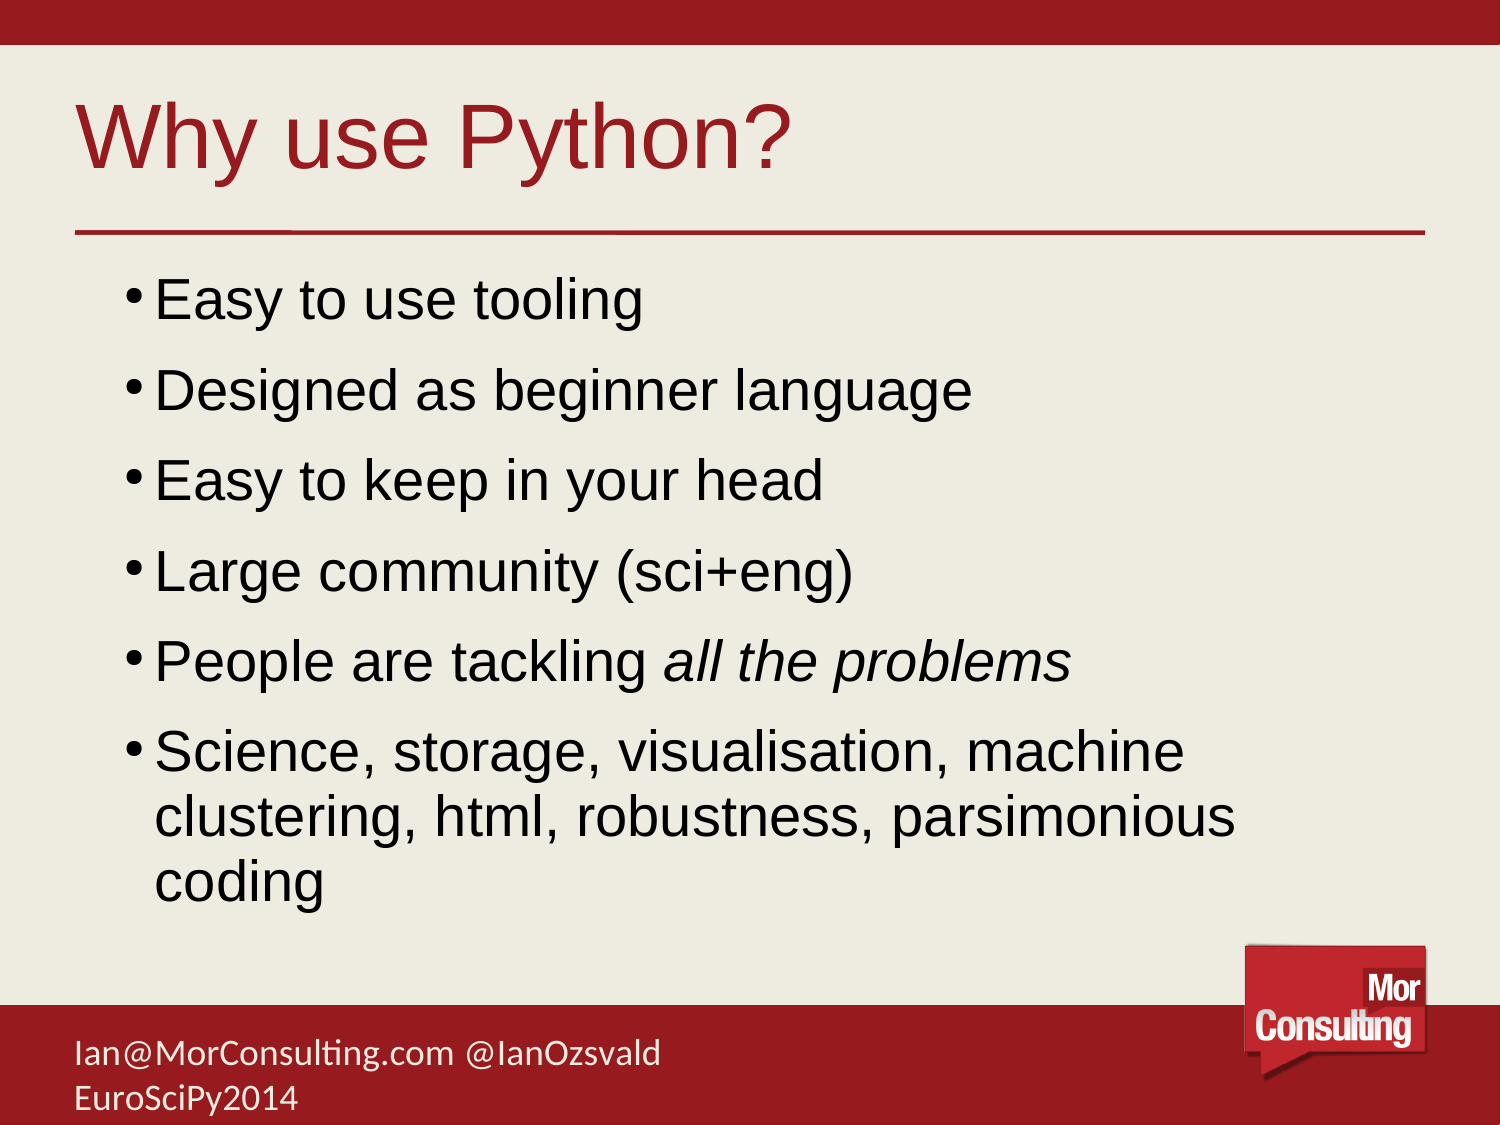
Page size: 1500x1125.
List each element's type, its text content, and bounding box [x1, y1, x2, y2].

list Easy to use tooling Designed as beginner language Easy to keep in your head Large community (sci+eng) People are tackling all the problems Science, storage, visualisation, machine clustering, html, robustness, parsimonious coding [75, 263, 1395, 916]
title Why use Python? [74, 44, 1425, 232]
picture [1230, 935, 1438, 1089]
